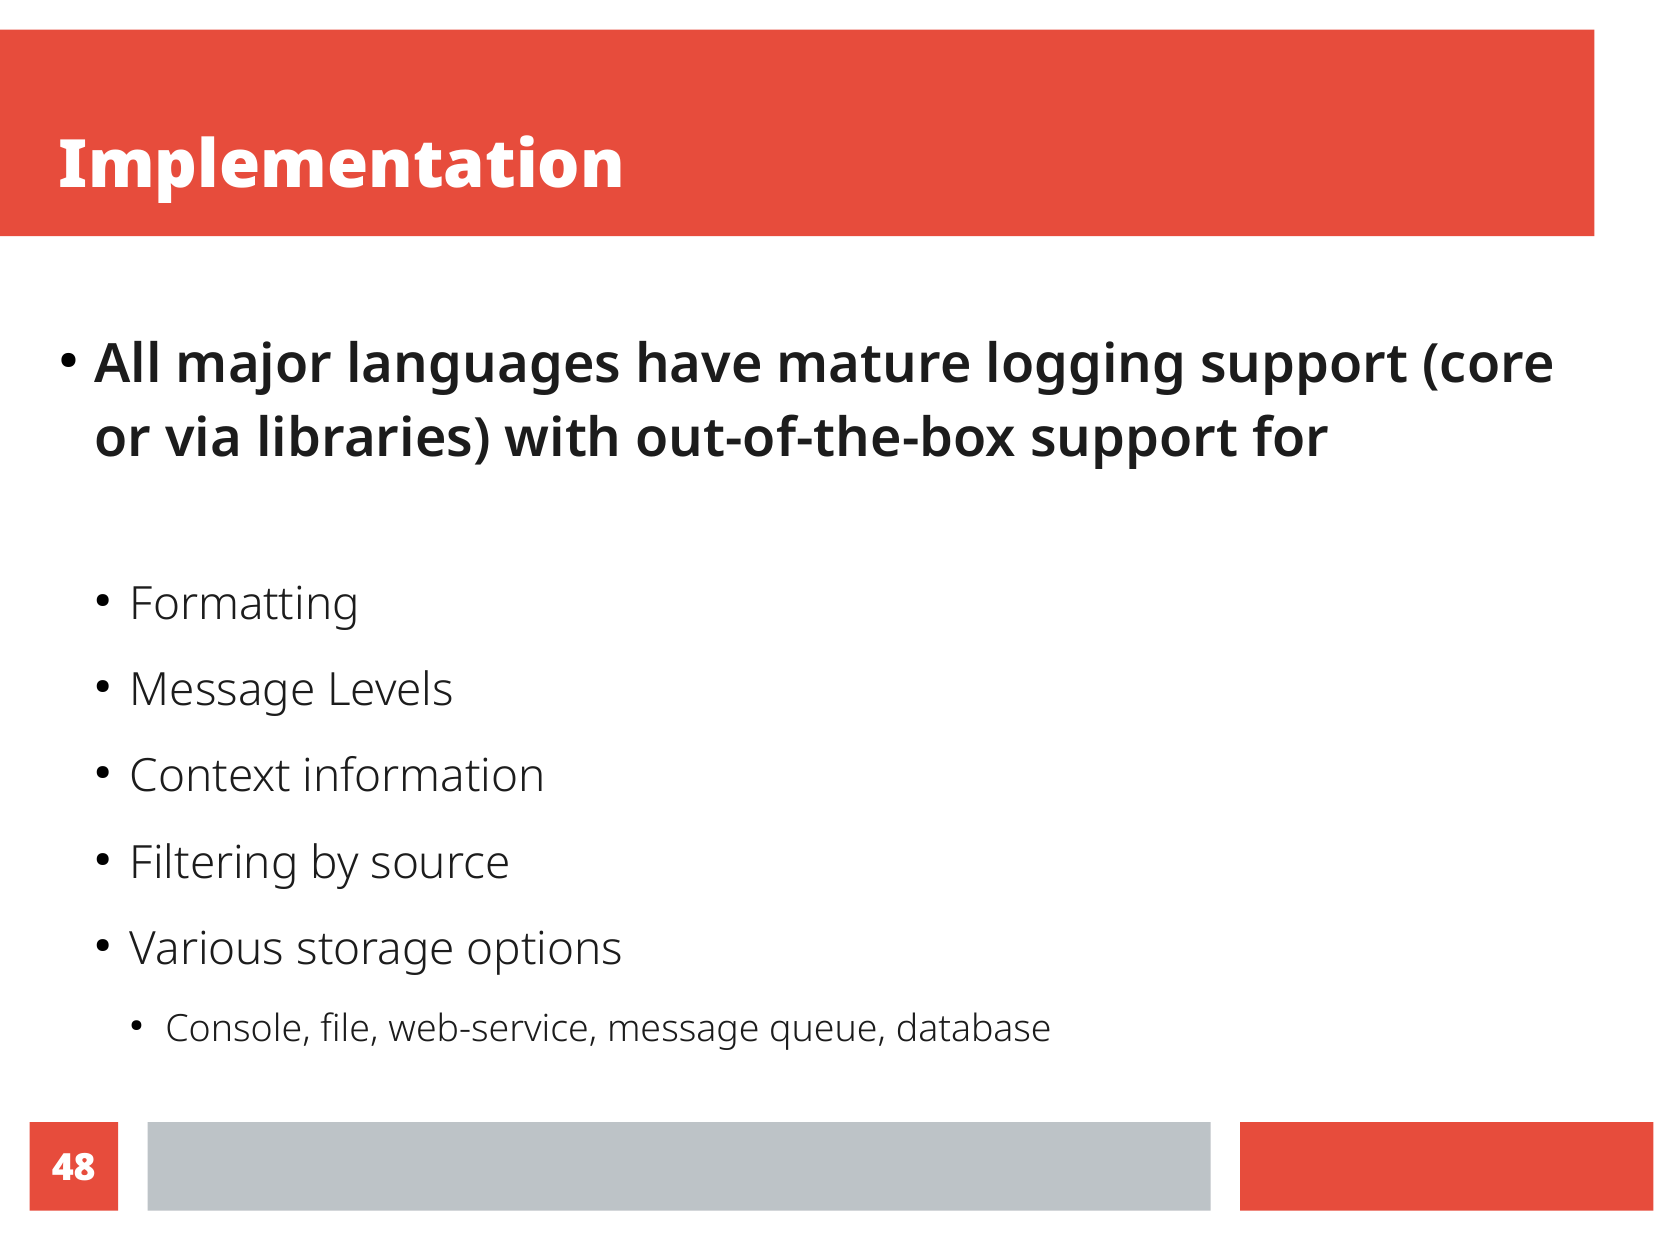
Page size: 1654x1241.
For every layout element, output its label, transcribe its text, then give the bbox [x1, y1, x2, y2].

list All major languages have mature logging support (core or via libraries) with out-of-the-box support for Formatting Message Levels Context information Filtering by source Various storage options Console, file, web-service, message queue, database [59, 324, 1565, 1093]
title Implementation [59, 59, 1595, 207]
